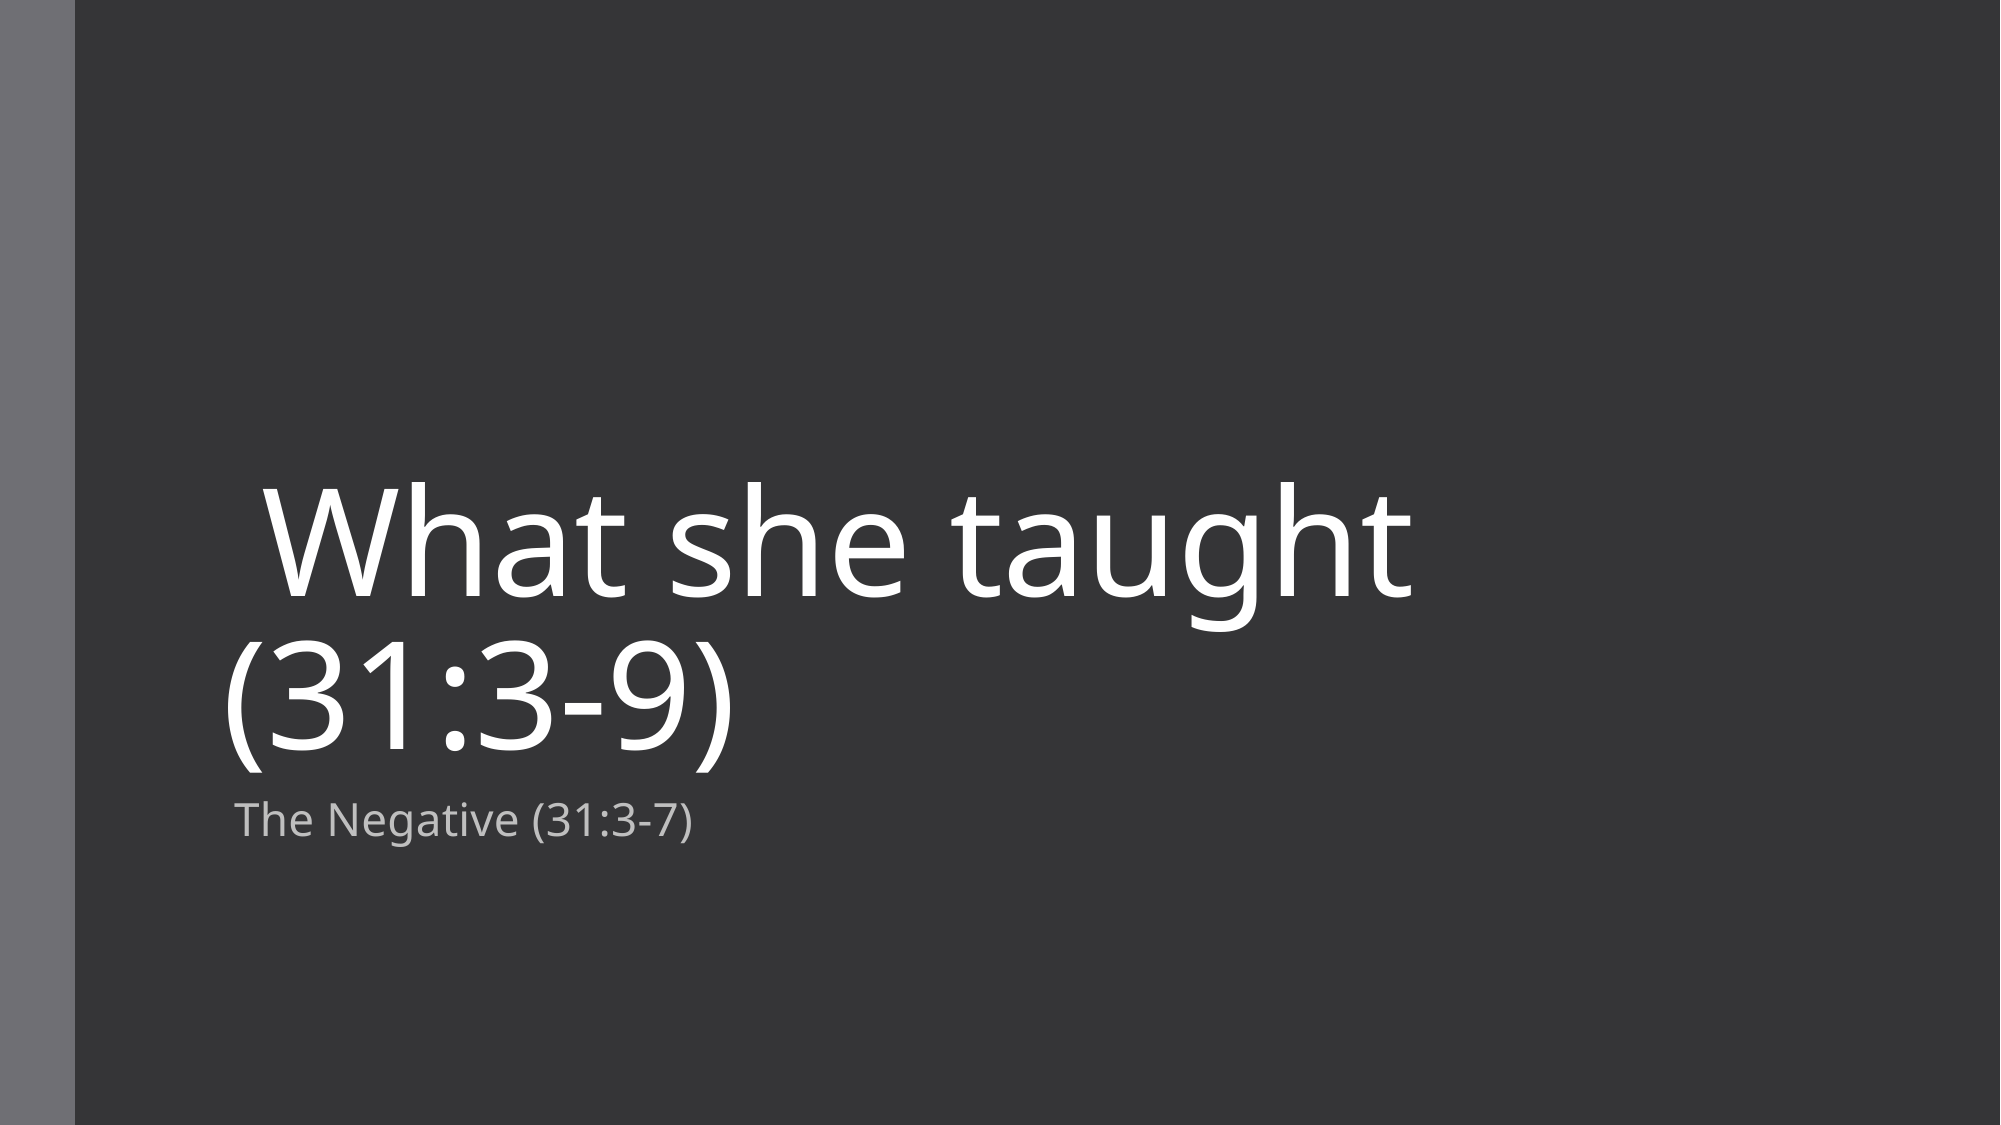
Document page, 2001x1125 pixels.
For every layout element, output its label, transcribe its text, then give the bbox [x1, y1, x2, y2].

subtitle The Negative (31:3-7) [206, 787, 1752, 1066]
title What she taught (31:3-9) [206, 124, 1752, 787]
